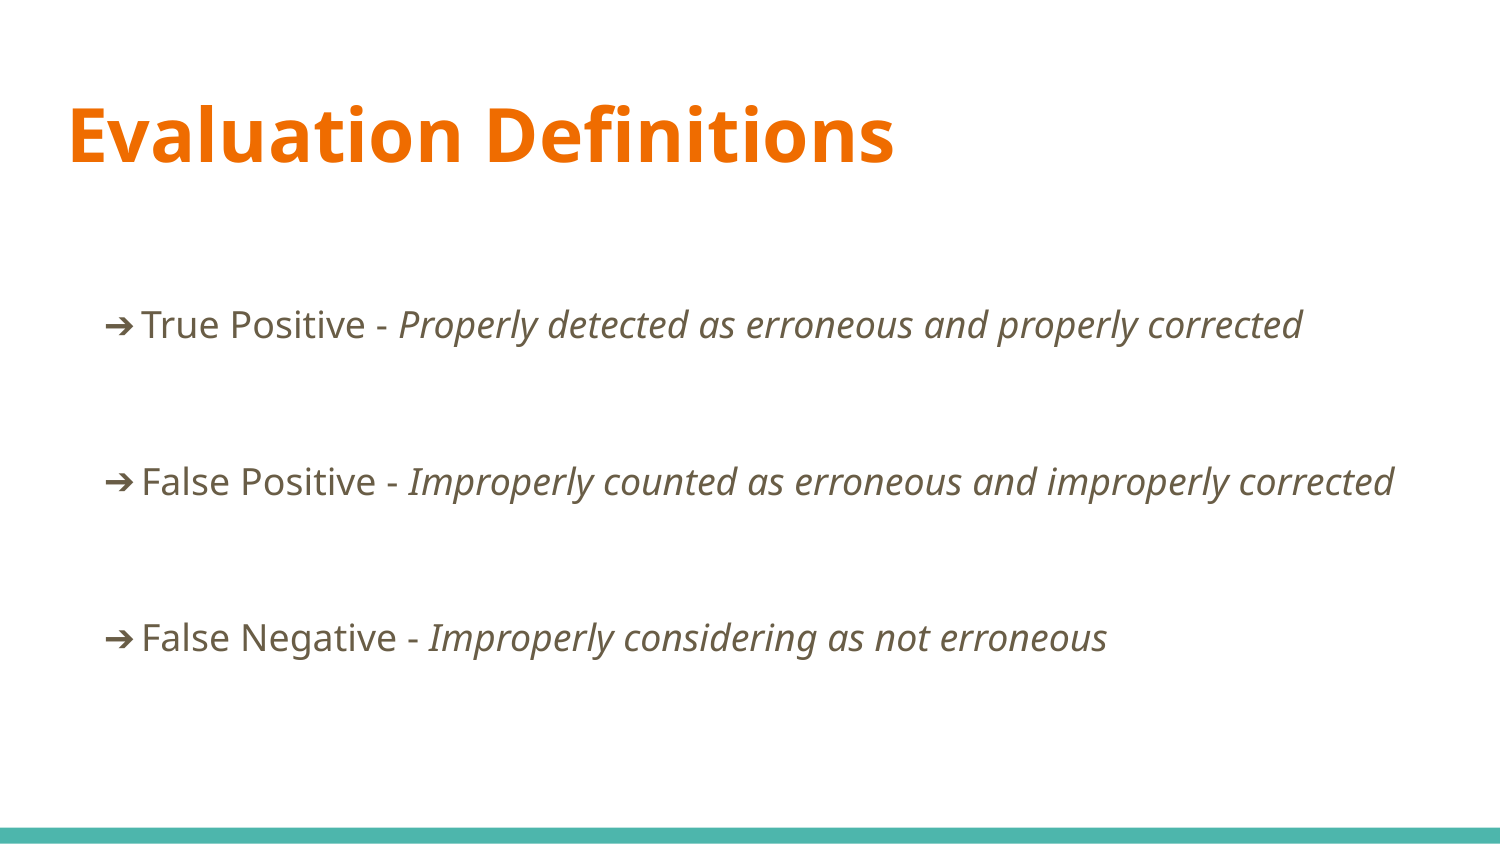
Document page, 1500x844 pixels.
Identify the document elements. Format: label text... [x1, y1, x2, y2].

list True Positive - Properly detected as erroneous and properly corrected False Positive - Improperly counted as erroneous and improperly corrected False Negative - Improperly considering as not erroneous [51, 207, 1449, 750]
title Evaluation Definitions [51, 72, 1449, 189]
